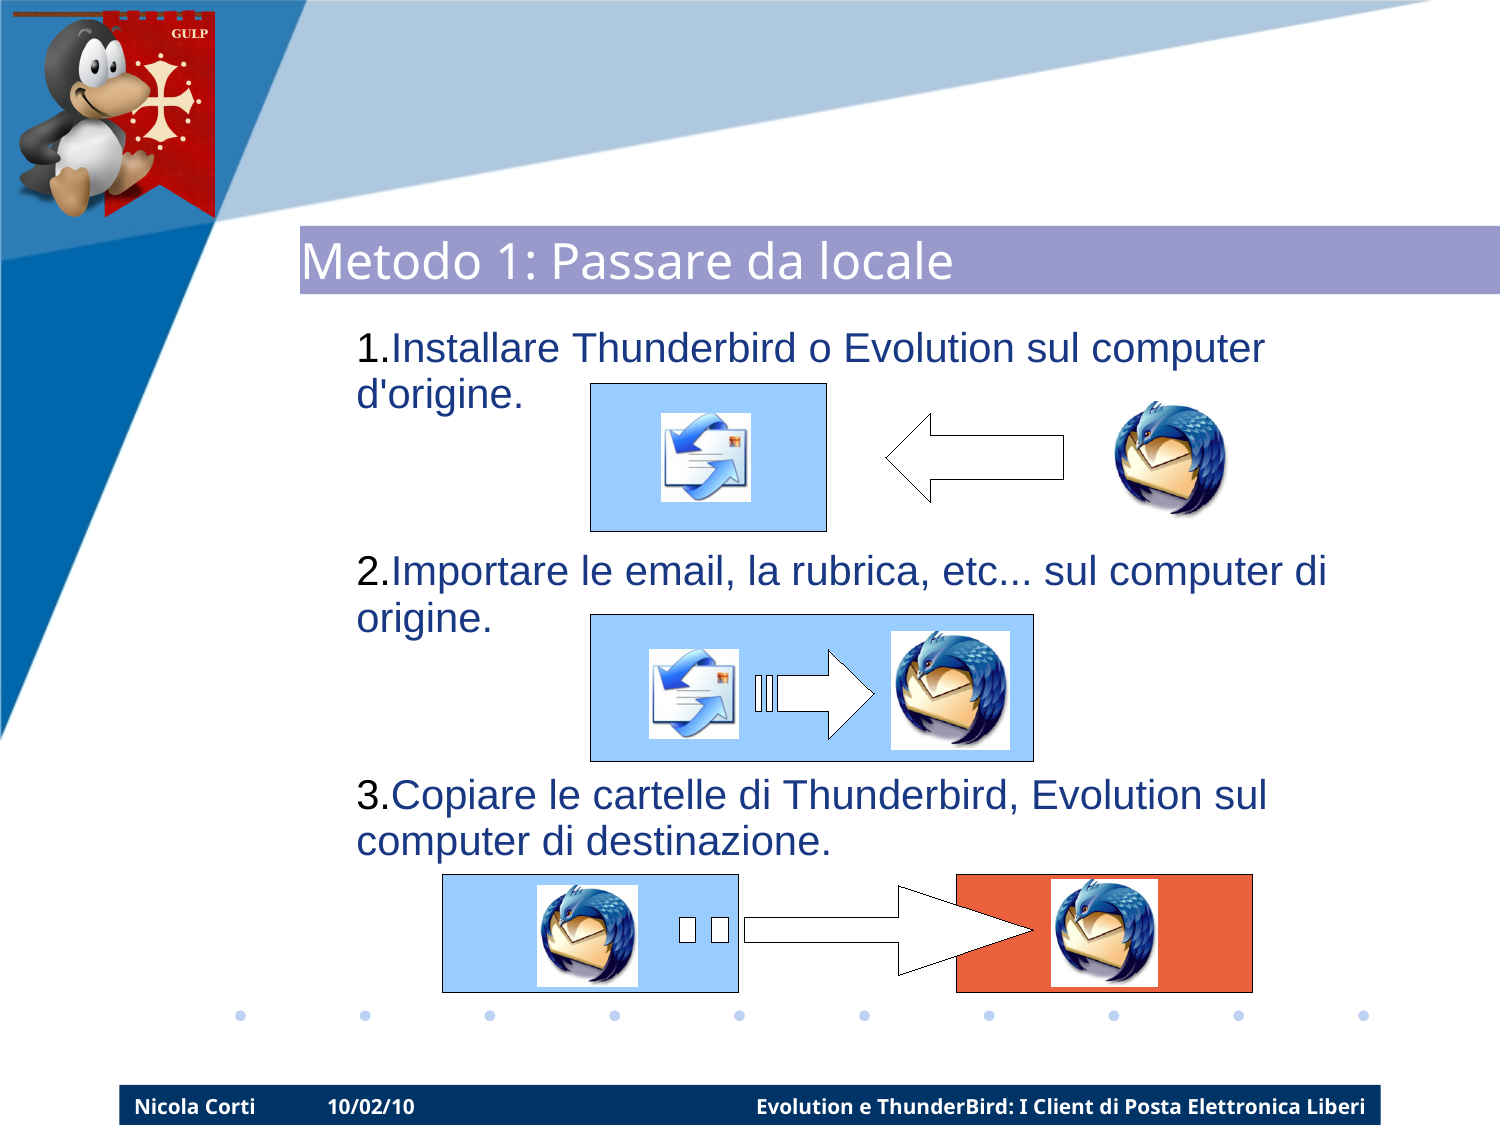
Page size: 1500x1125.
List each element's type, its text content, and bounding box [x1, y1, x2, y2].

picture [537, 885, 638, 987]
text_box [711, 917, 729, 943]
picture [661, 413, 751, 502]
text_box [744, 885, 1034, 976]
text_box [777, 649, 875, 740]
text_box [755, 675, 762, 712]
title Metodo 1: Passare da locale [300, 229, 1500, 291]
picture [1051, 879, 1158, 987]
text_box [766, 675, 773, 712]
picture [649, 649, 739, 739]
picture [1110, 401, 1229, 520]
picture [0, 0, 1500, 842]
text_box [590, 383, 827, 532]
text_box [679, 917, 696, 943]
list Installare Thunderbird o Evolution sul computer d'origine. Importare le email, la rubrica, etc... sul computer di origine. Copiare le cartelle di Thunderbird, Evolution sul computer di destinazione. [299, 324, 1418, 1068]
picture [891, 631, 1010, 751]
